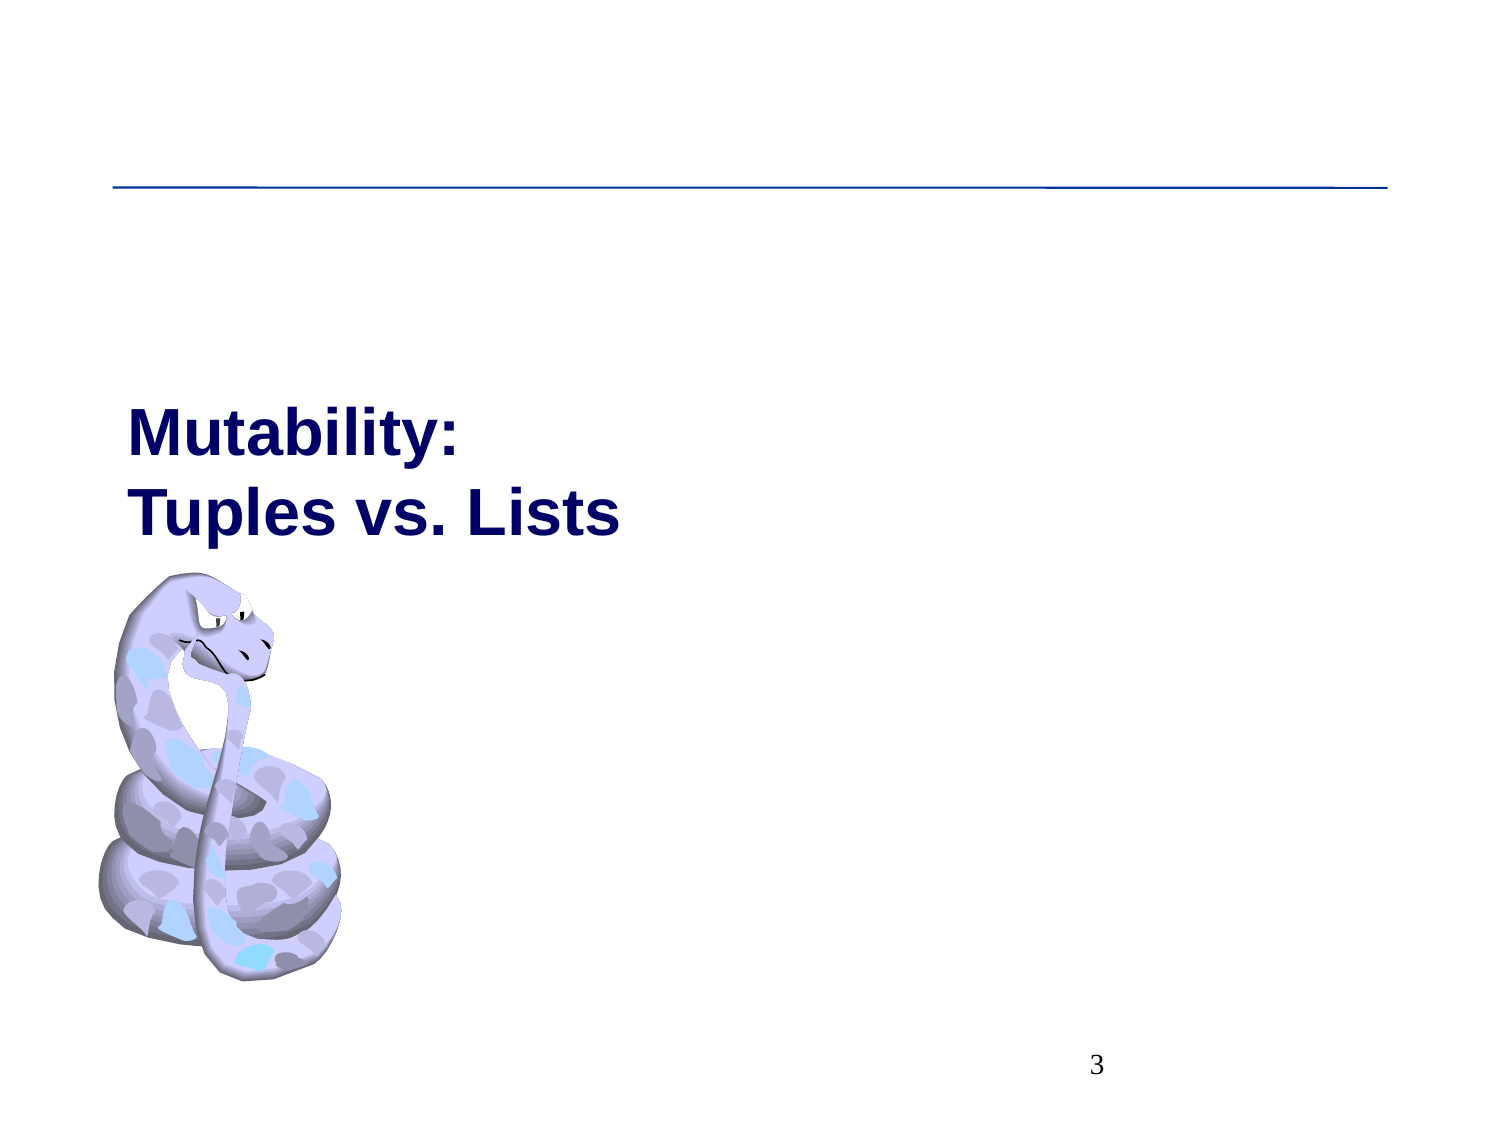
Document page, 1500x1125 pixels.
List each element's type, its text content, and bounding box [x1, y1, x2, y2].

text_box <number> [1074, 1024, 1424, 1102]
picture [87, 562, 355, 1026]
title Mutability: Tuples vs. Lists [112, 381, 1388, 557]
